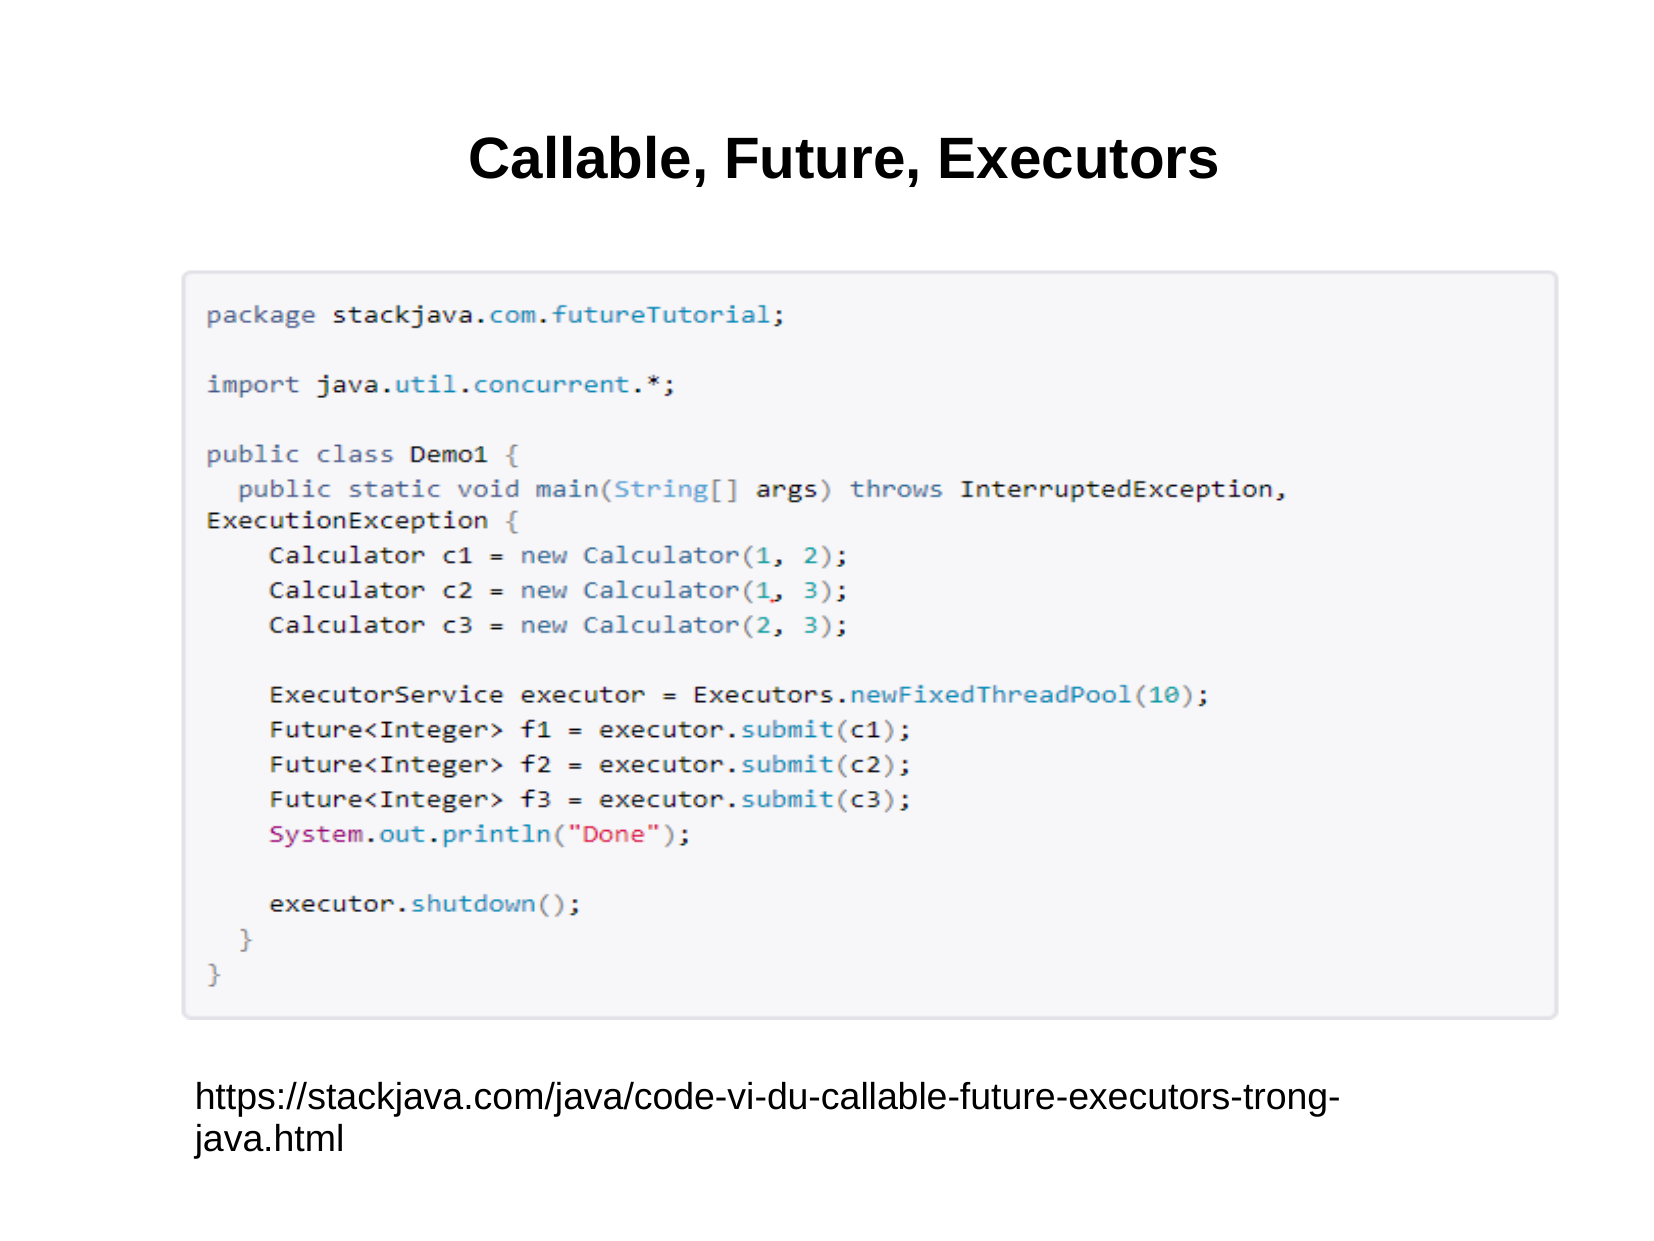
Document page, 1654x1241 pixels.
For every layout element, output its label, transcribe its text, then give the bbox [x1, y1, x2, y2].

title Callable, Future, Executors [82, 49, 1571, 257]
text_box https://stackjava.com/java/code-vi-du-callable-future-executors-trong-java.html [180, 1068, 1506, 1126]
picture [180, 269, 1561, 1021]
